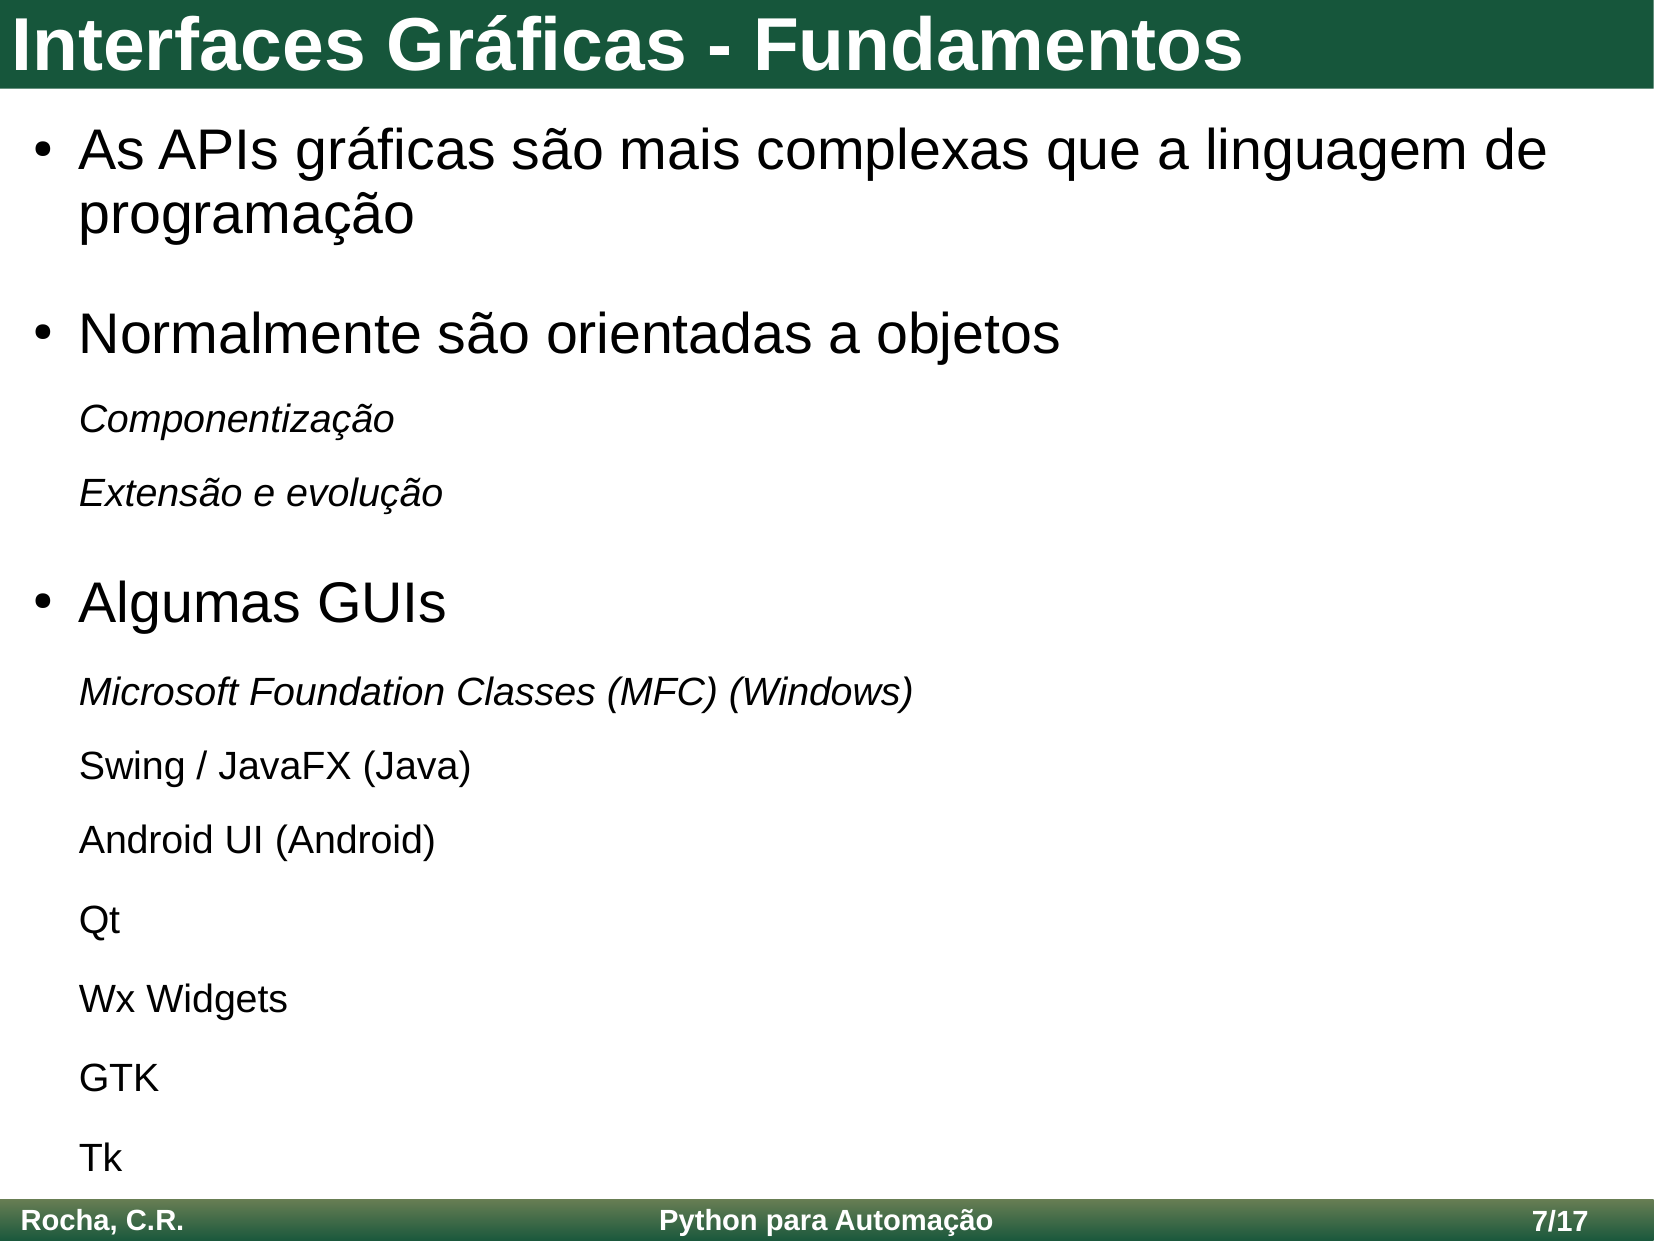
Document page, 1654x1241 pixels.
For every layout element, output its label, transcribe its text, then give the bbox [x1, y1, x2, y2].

title Interfaces Gráficas - Fundamentos [11, 0, 1625, 89]
list As APIs gráficas são mais complexas que a linguagem de programação Normalmente são orientadas a objetos Componentização Extensão e evolução Algumas GUIs Microsoft Foundation Classes (MFC) (Windows) Swing / JavaFX (Java) Android UI (Android) Qt Wx Widgets GTK Tk [17, 118, 1625, 1182]
